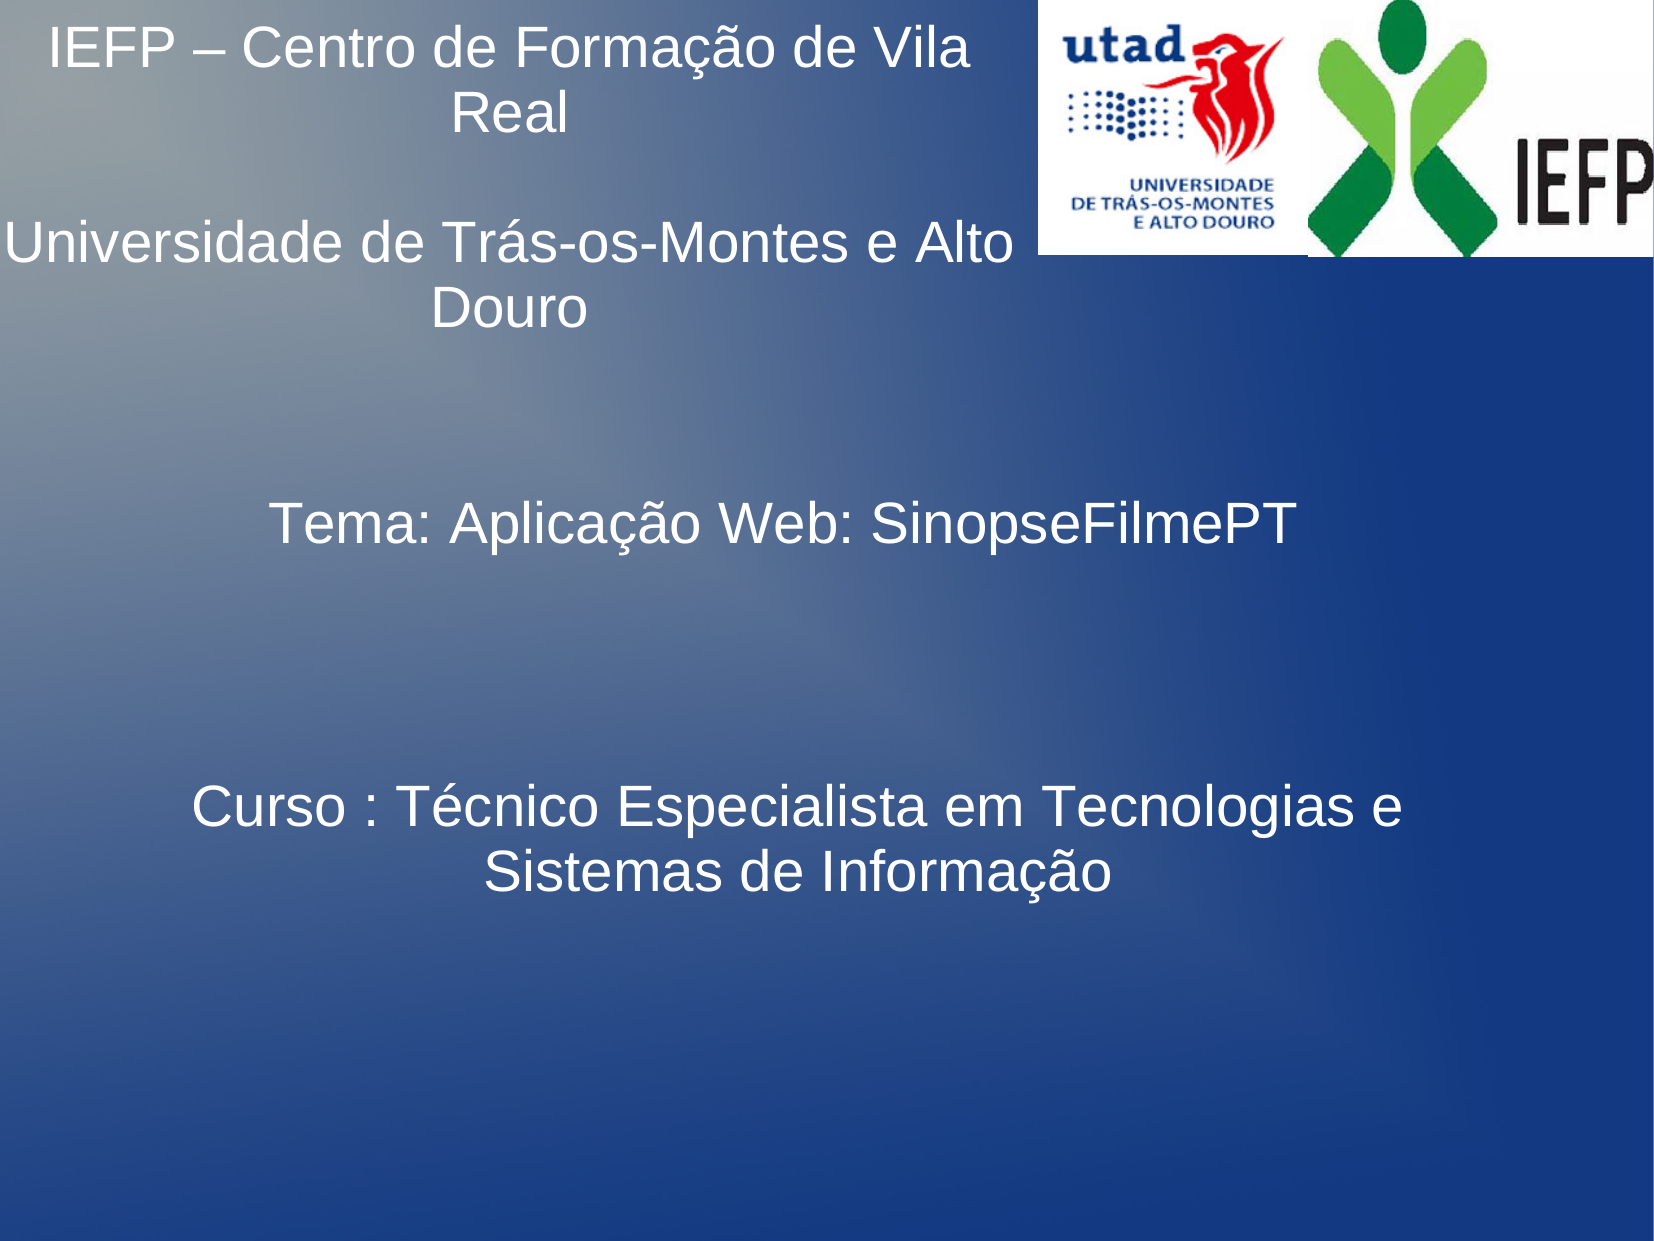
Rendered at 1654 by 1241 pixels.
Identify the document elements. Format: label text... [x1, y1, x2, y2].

text_box Curso : Técnico Especialista em Tecnologias e Sistemas de Informação [120, 762, 1478, 916]
title IEFP – Centro de Formação de Vila Real Universidade de Trás-os-Montes e Alto Douro [0, 15, 1021, 339]
subtitle Tema: Aplicação Web: SinopseFilmePT [105, 447, 1463, 601]
picture [0, 0, 1654, 1241]
